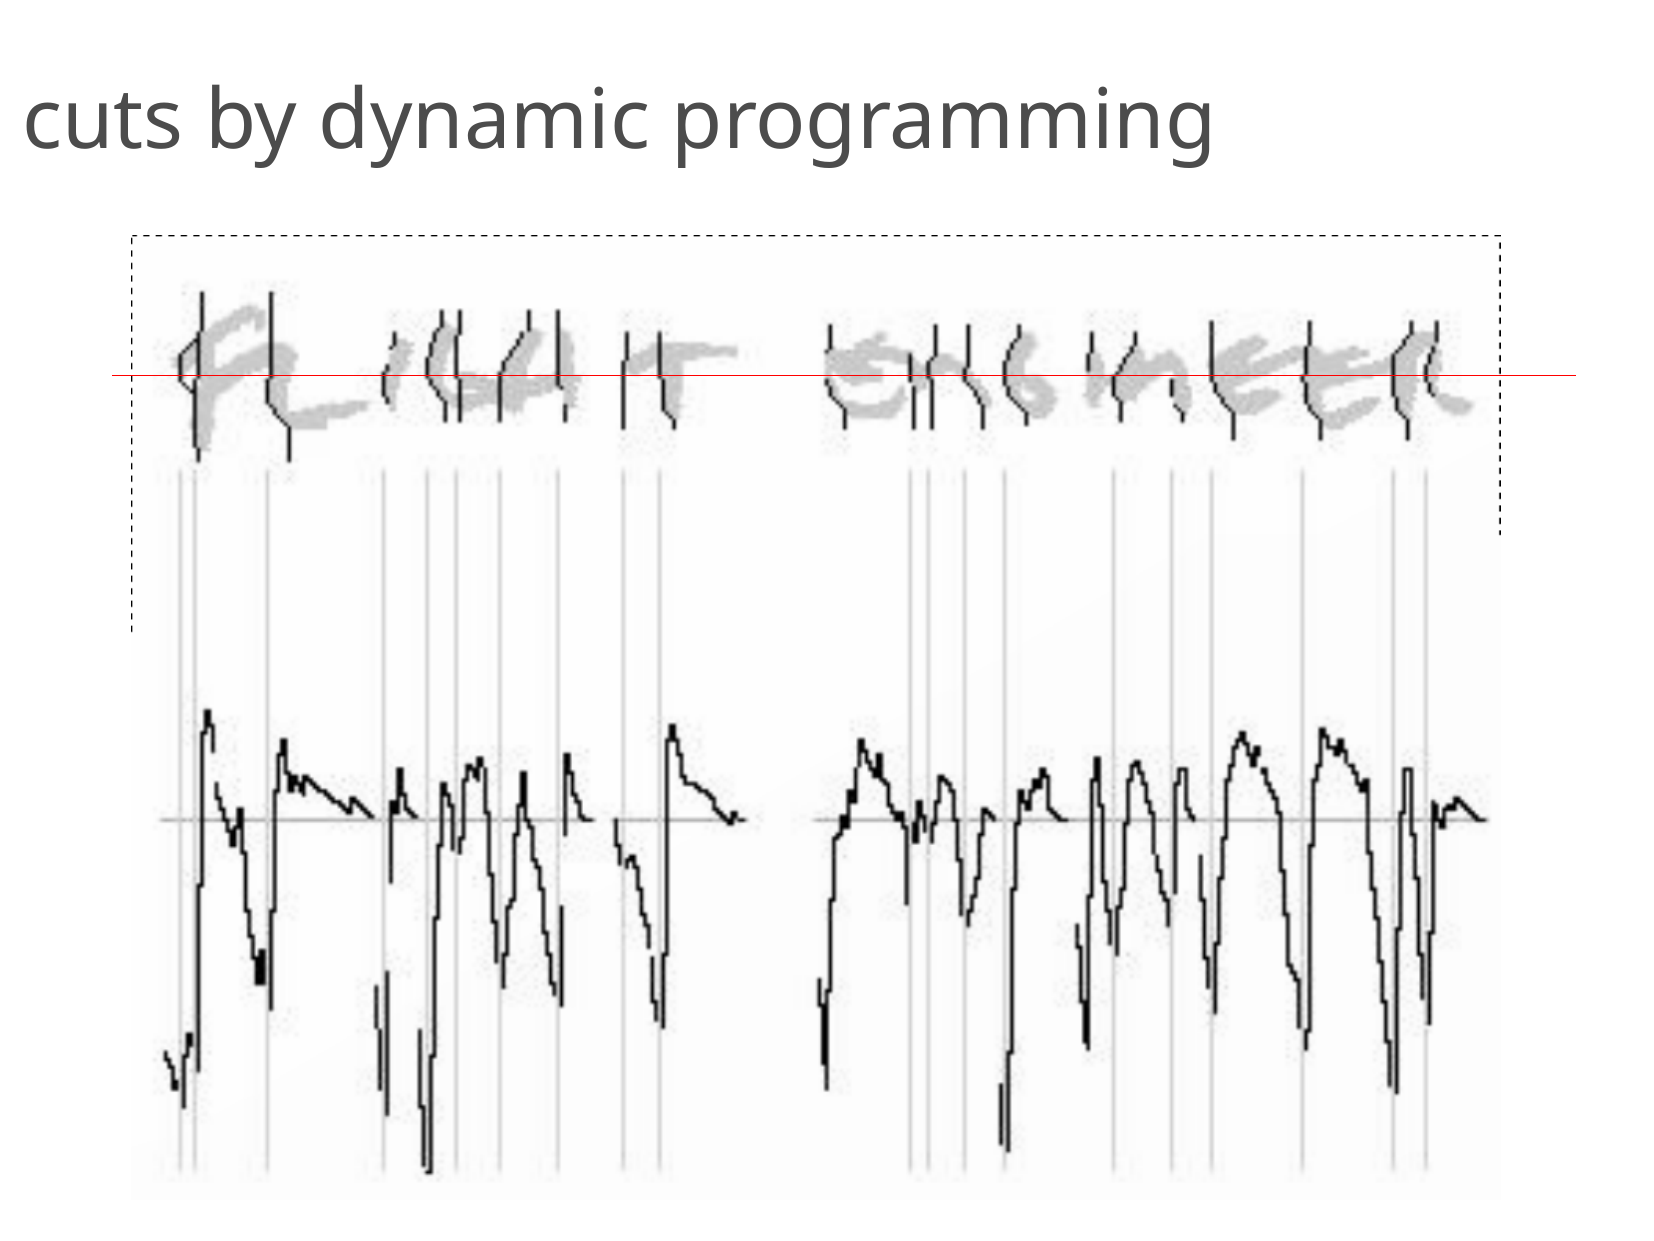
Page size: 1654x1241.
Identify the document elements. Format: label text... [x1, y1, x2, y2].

title cuts by dynamic programming [22, 19, 1654, 213]
picture [131, 376, 1501, 1201]
picture [131, 235, 1501, 375]
